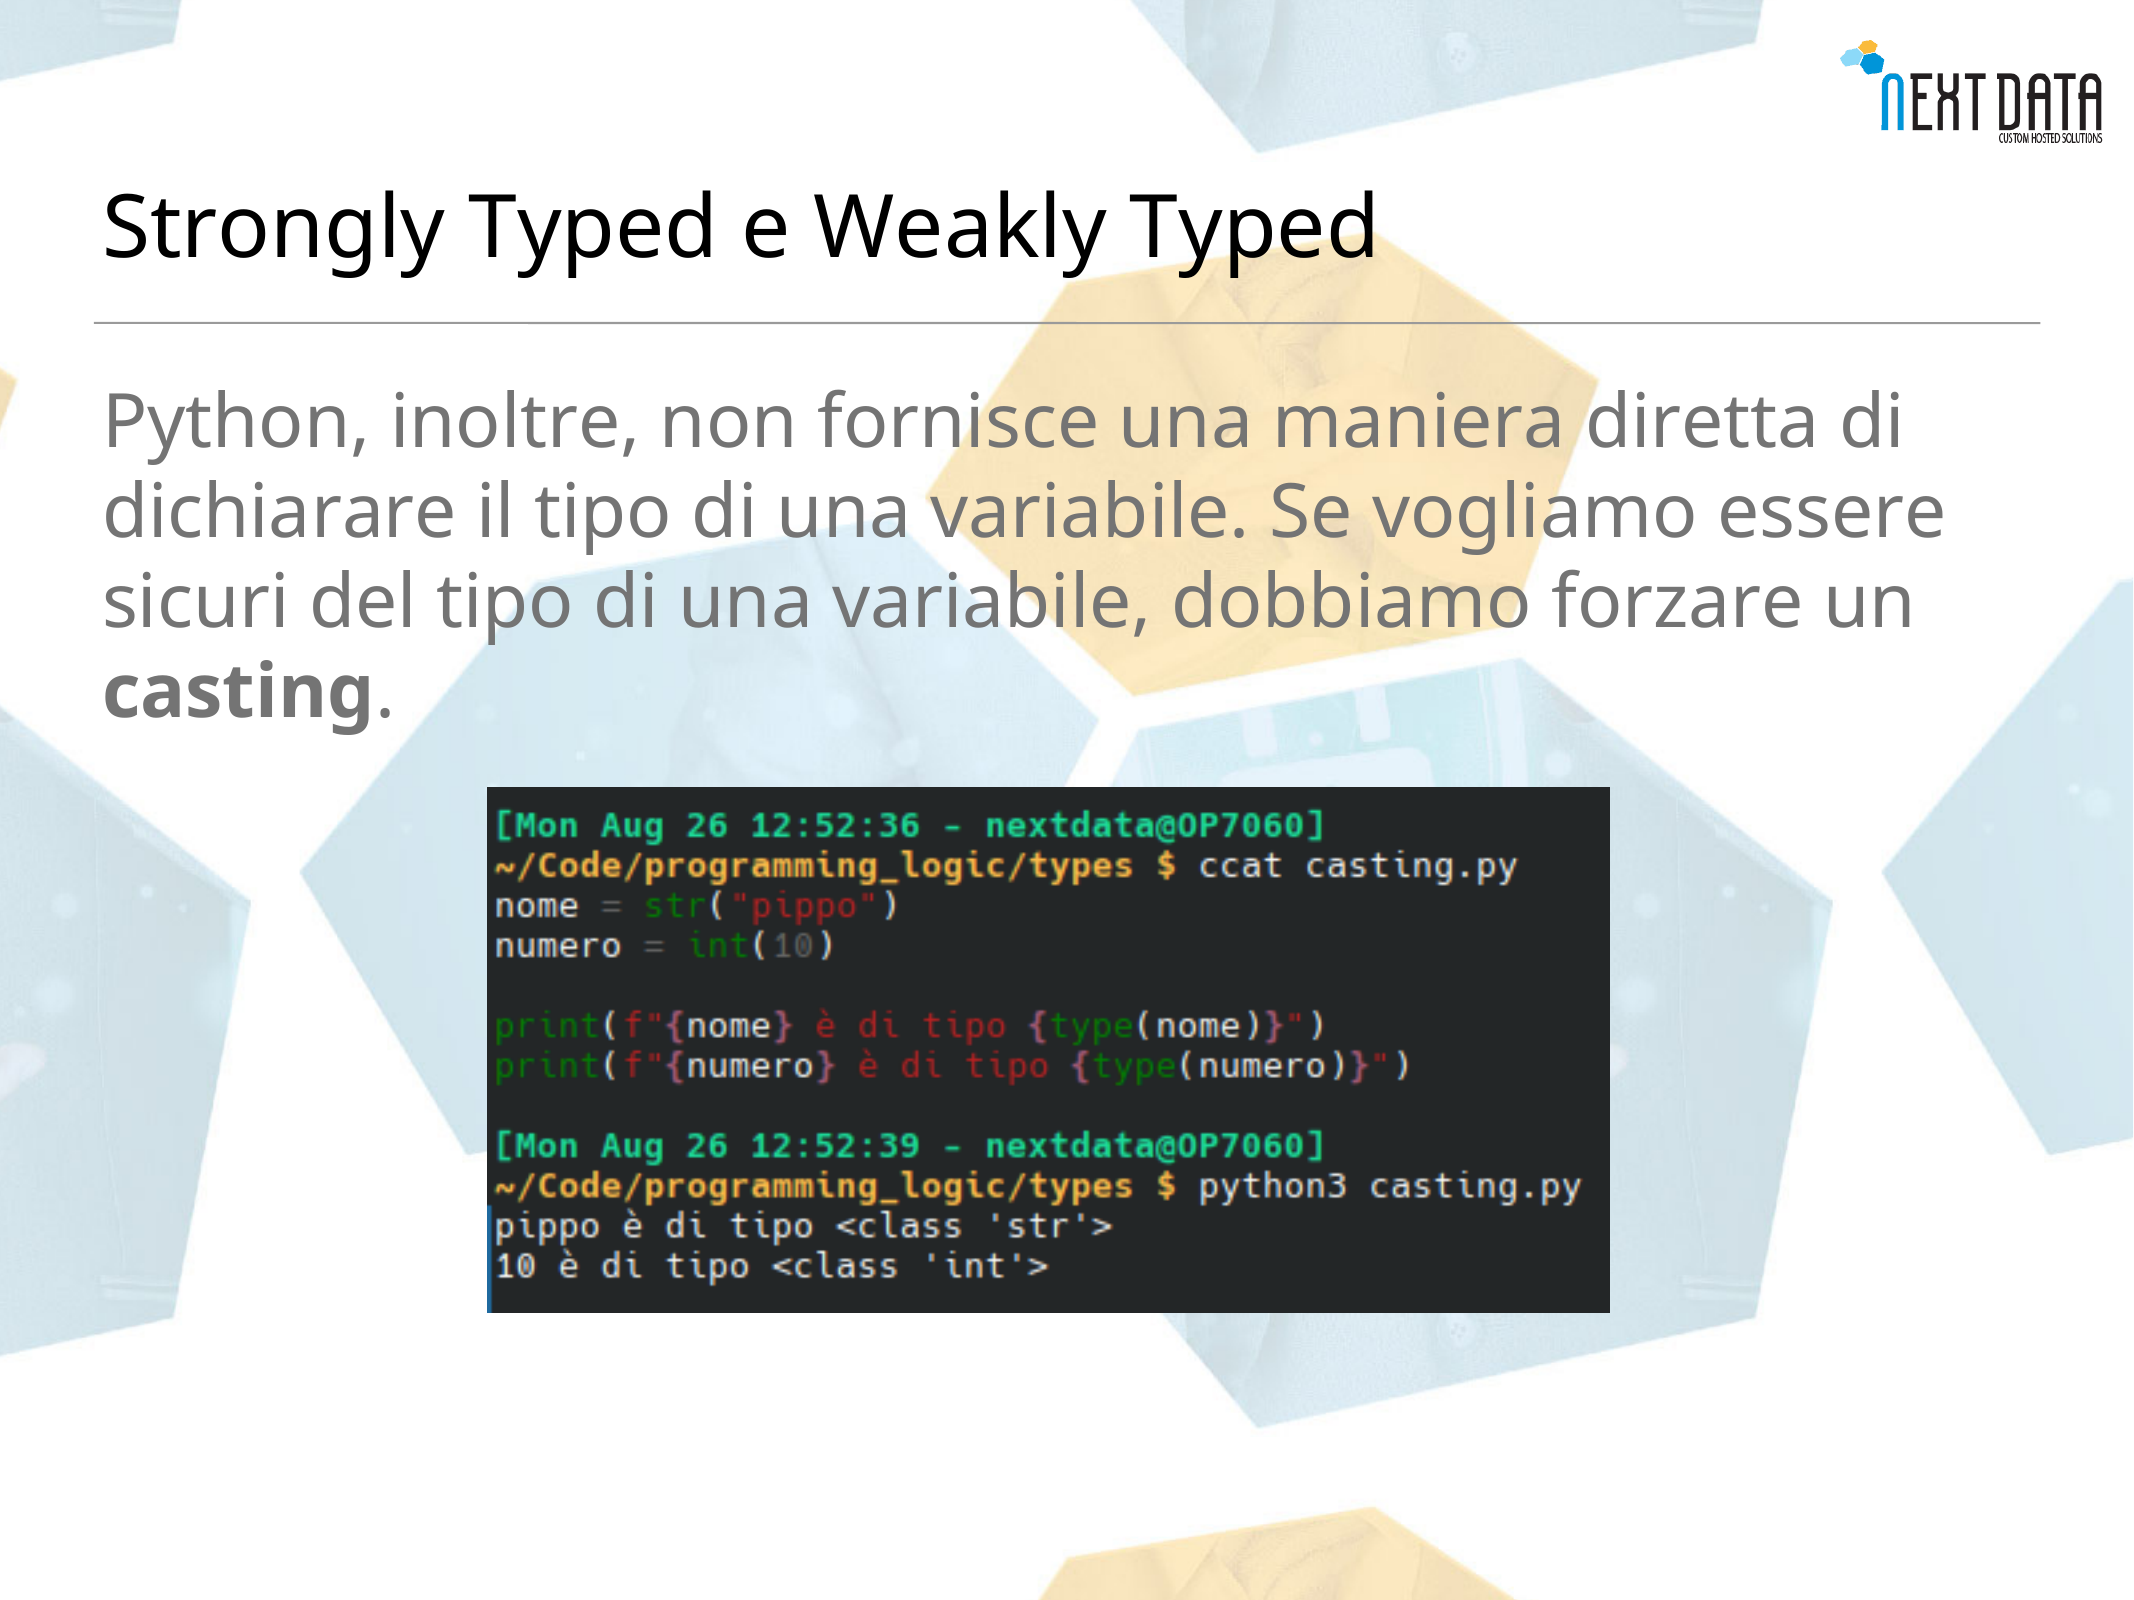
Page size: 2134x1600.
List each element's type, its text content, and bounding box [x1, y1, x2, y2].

text_box Python, inoltre, non fornisce una maniera diretta di dichiarare il tipo di una variabile. Se vogliamo essere sicuri del tipo di una variabile, dobbiamo forzare un casting. [93, 364, 2040, 1459]
text_box Strongly Typed e Weakly Typed [93, 54, 2040, 284]
picture [0, 0, 2134, 1600]
